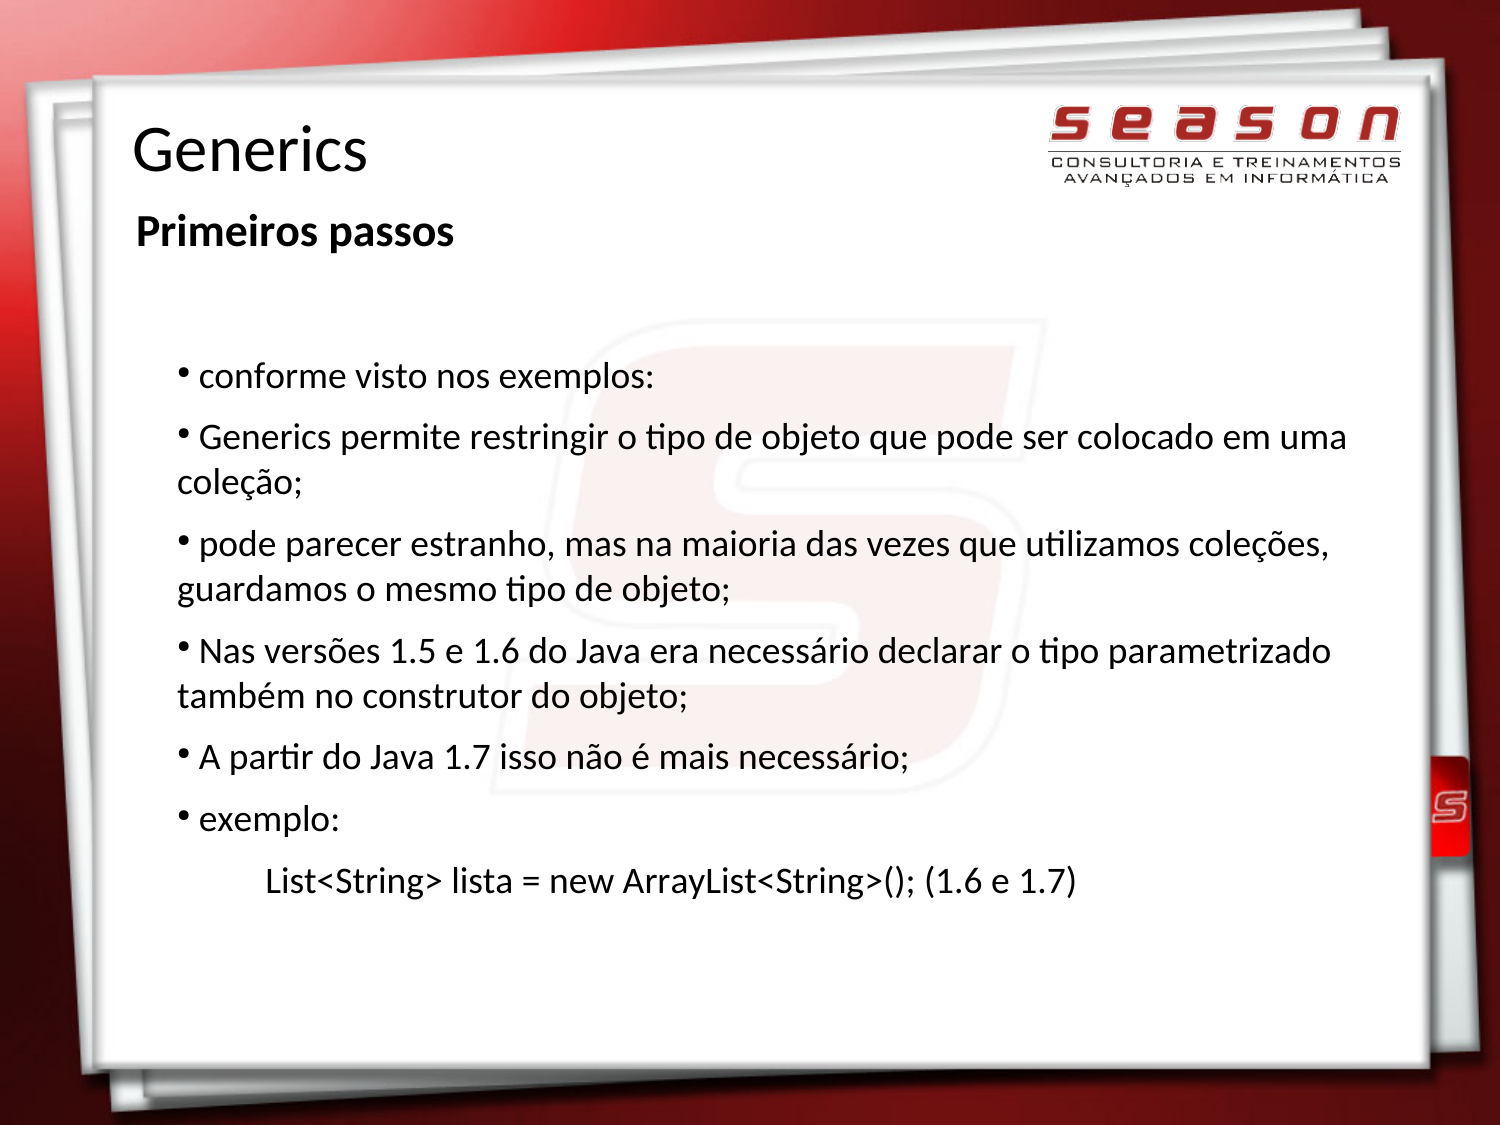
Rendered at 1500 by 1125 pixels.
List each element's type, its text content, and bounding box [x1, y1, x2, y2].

text_box conforme visto nos exemplos: Generics permite restringir o tipo de objeto que pode ser colocado em uma coleção; pode parecer estranho, mas na maioria das vezes que utilizamos coleções, guardamos o mesmo tipo de objeto; Nas versões 1.5 e 1.6 do Java era necessário declarar o tipo parametrizado também no construtor do objeto; A partir do Java 1.7 isso não é mais necessário; exemplo: List<String> lista = new ArrayList<String>(); (1.6 e 1.7) [177, 350, 1359, 901]
picture [0, 0, 1500, 1125]
text_box Primeiros passos [119, 200, 1240, 256]
title Generics [118, 33, 1394, 257]
